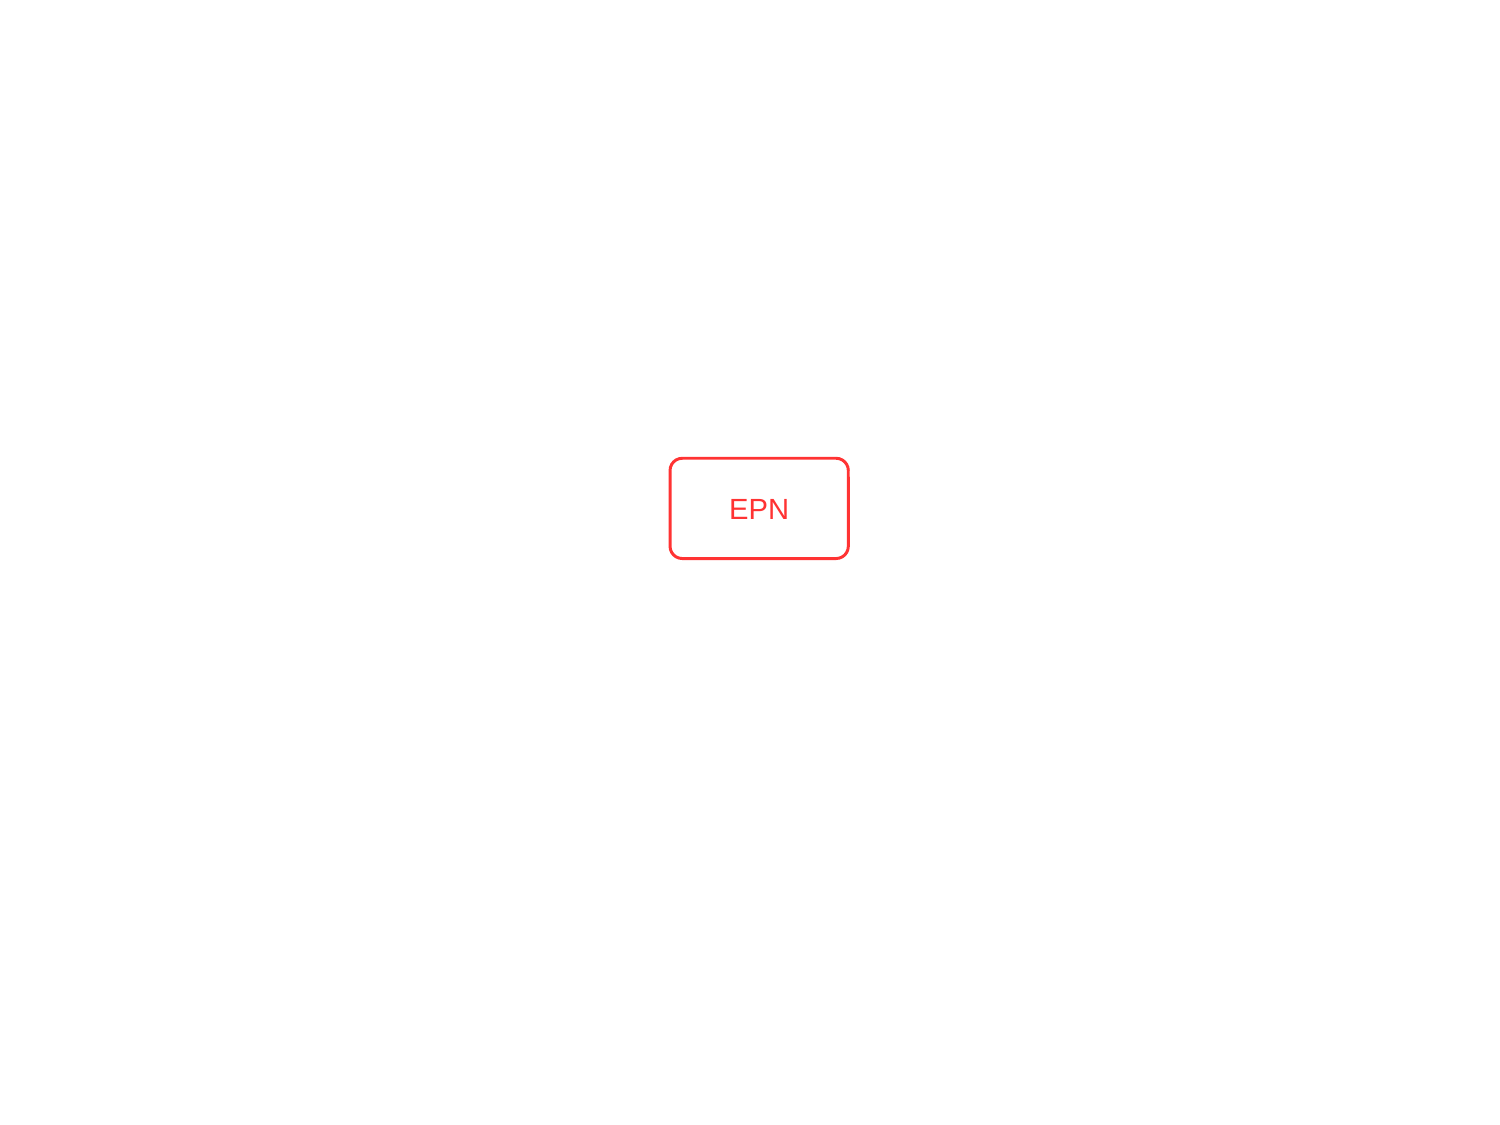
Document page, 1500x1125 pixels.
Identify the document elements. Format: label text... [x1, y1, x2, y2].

text_box EPN [670, 458, 849, 559]
